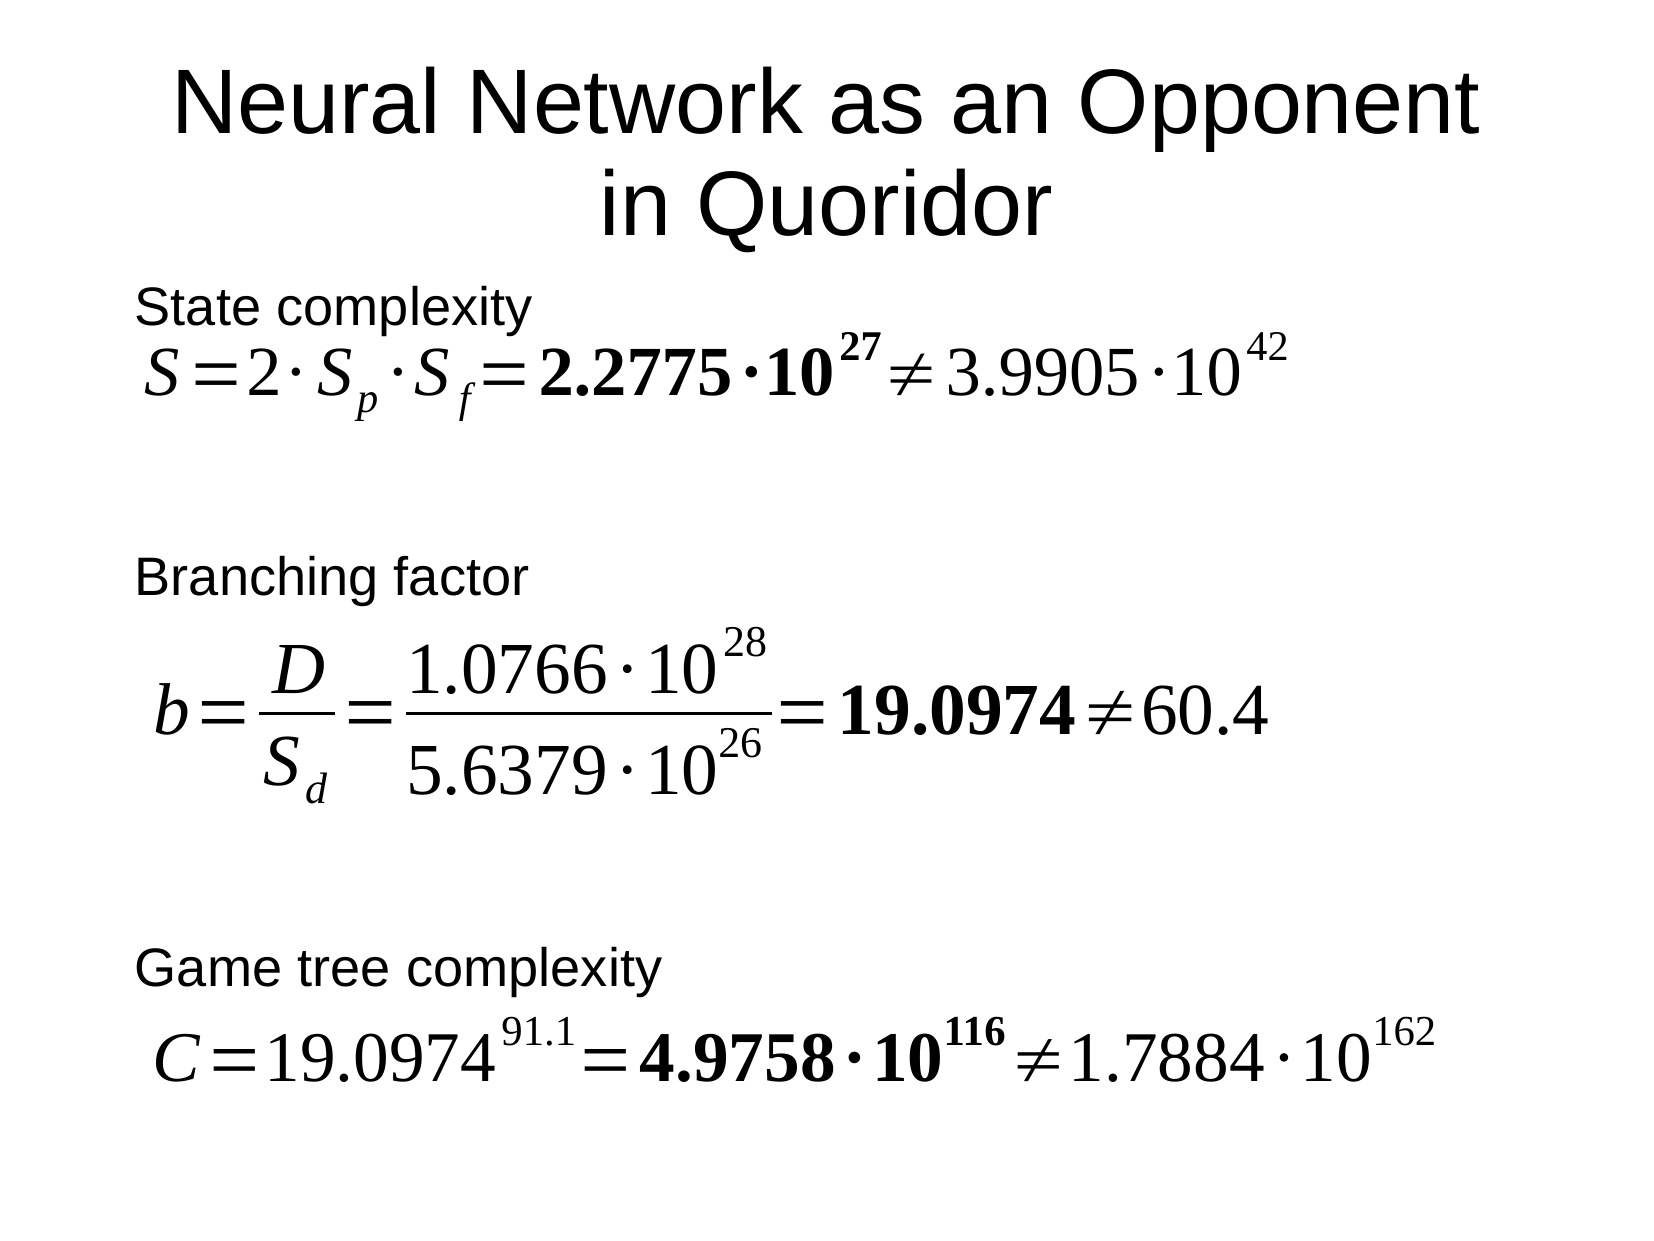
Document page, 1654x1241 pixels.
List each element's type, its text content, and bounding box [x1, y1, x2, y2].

title Neural Network as an Opponent in Quoridor [82, 49, 1571, 257]
text_box State complexity [120, 269, 1546, 346]
chart [127, 346, 1306, 421]
chart [135, 616, 1291, 813]
text_box Branching factor [120, 539, 1546, 616]
chart [135, 1005, 1455, 1096]
text_box Game tree complexity [120, 930, 1546, 1006]
